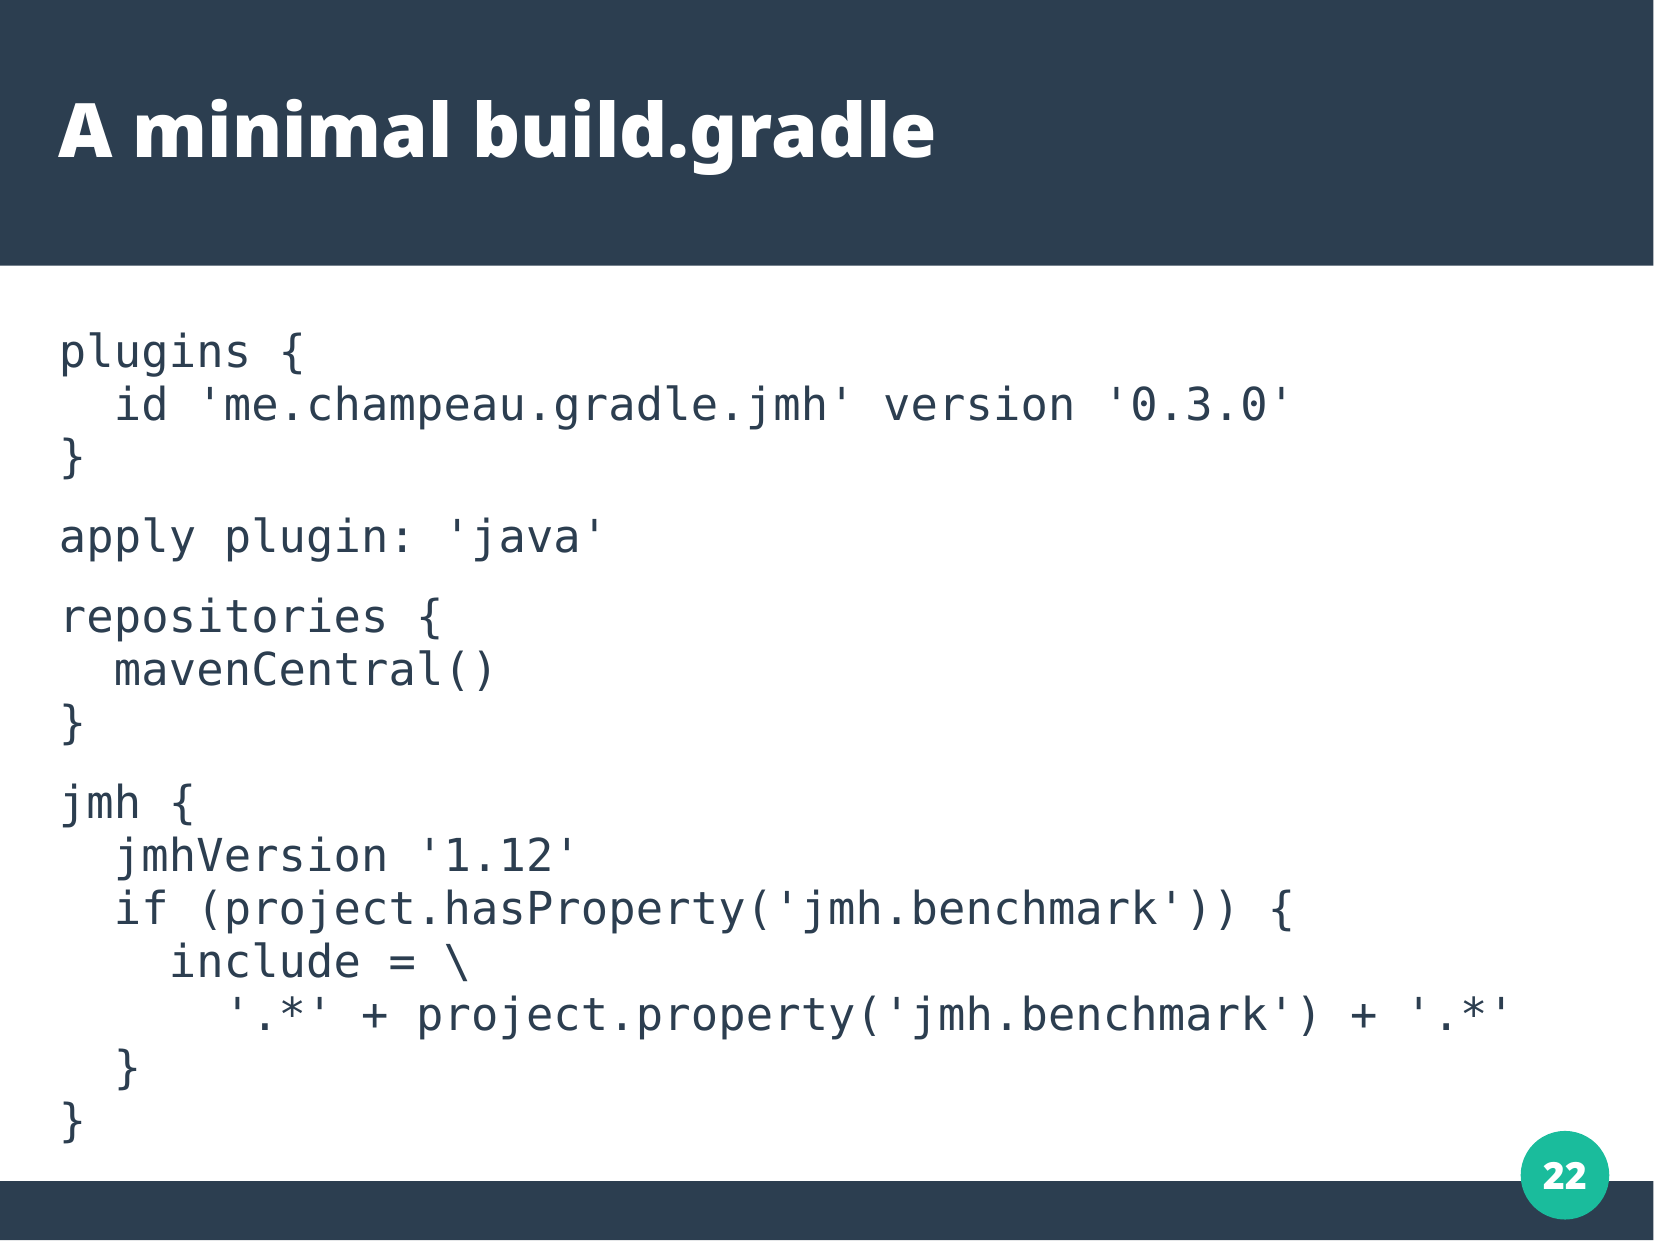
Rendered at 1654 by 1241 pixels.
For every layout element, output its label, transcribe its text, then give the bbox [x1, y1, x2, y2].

list plugins { id 'me.champeau.gradle.jmh' version '0.3.0' } apply plugin: 'java' repositories { mavenCentral() } jmh { jmhVersion '1.12' if (project.hasProperty('jmh.benchmark')) { include = \ '.*' + project.property('jmh.benchmark') + '.*' } } [59, 324, 1595, 1152]
title A minimal build.gradle [59, 56, 1595, 200]
